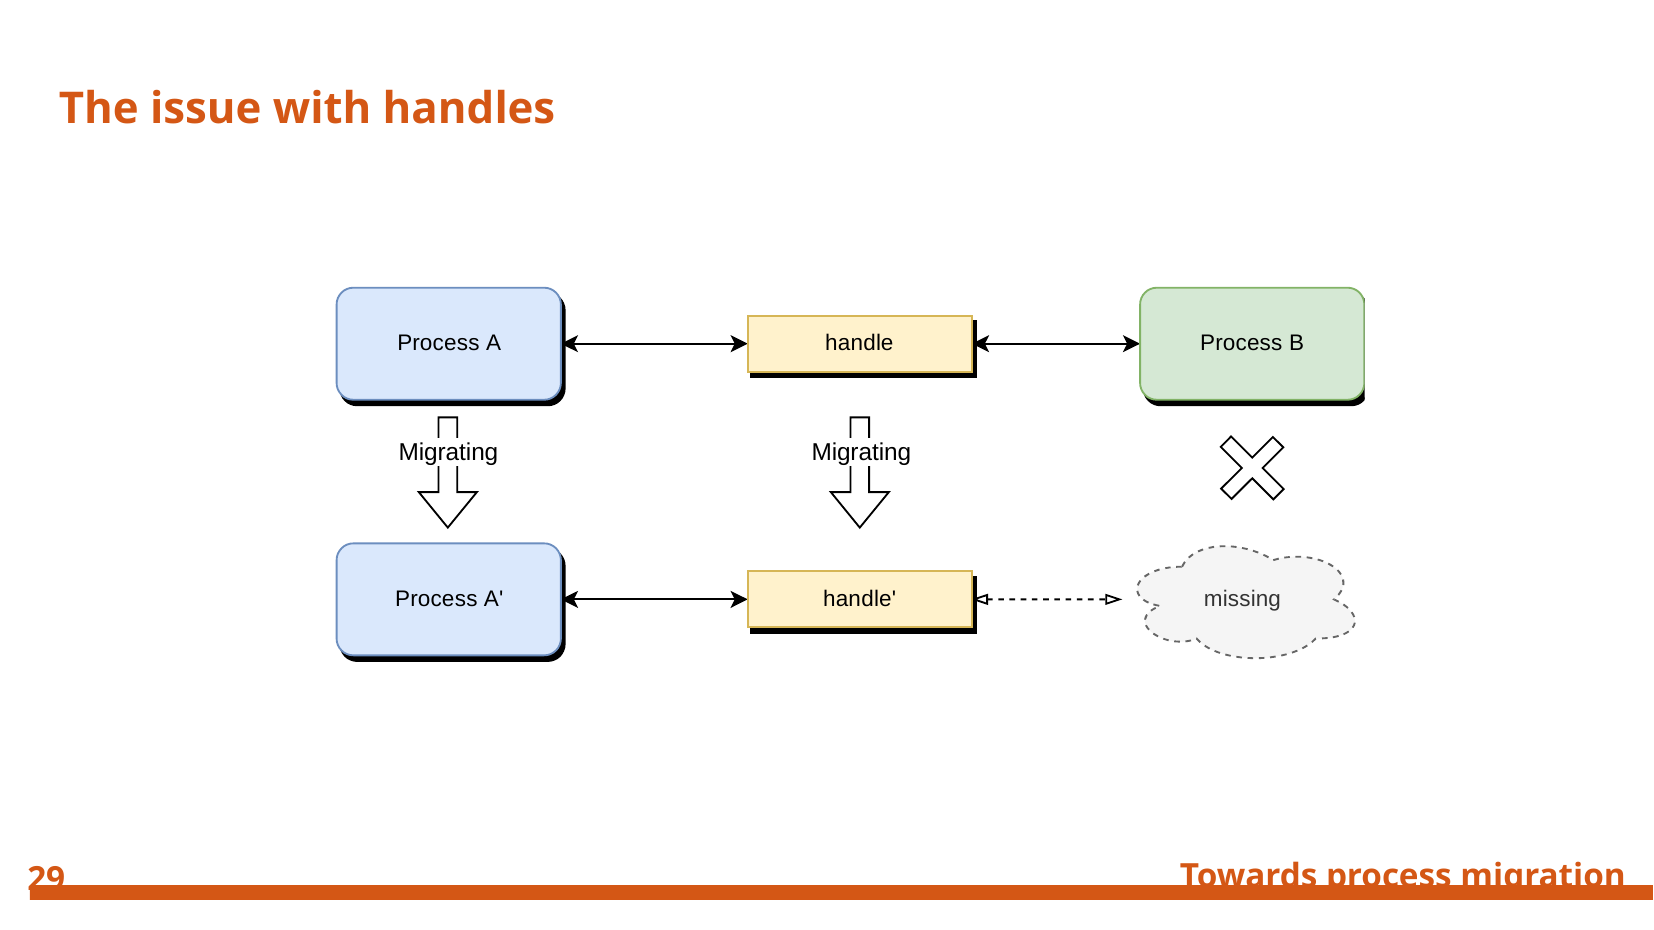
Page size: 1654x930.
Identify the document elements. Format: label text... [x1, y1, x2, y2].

title The issue with handles [58, 60, 1547, 137]
chart [333, 284, 1365, 711]
